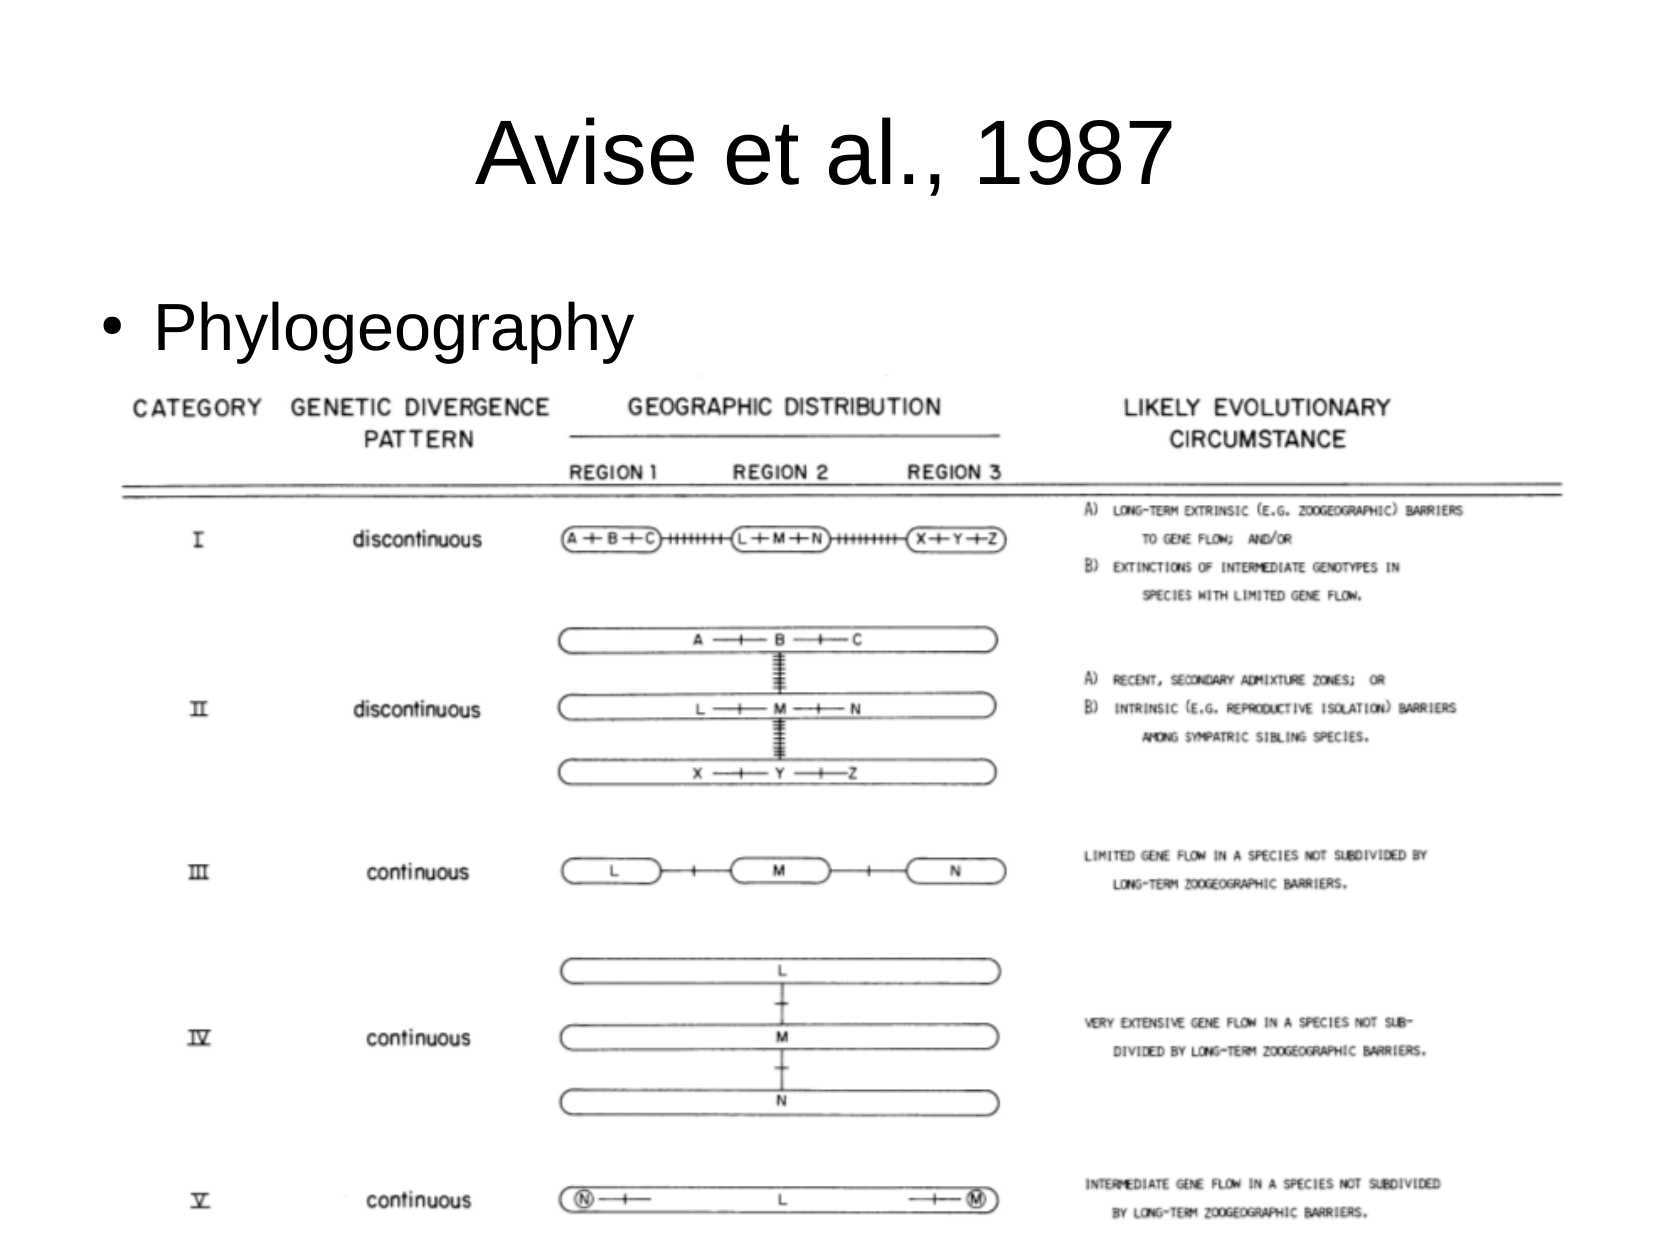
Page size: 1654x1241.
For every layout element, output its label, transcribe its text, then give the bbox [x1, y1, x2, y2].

title Avise et al., 1987 [82, 49, 1571, 257]
list Phylogeography [82, 290, 1571, 766]
picture [120, 374, 1564, 1220]
